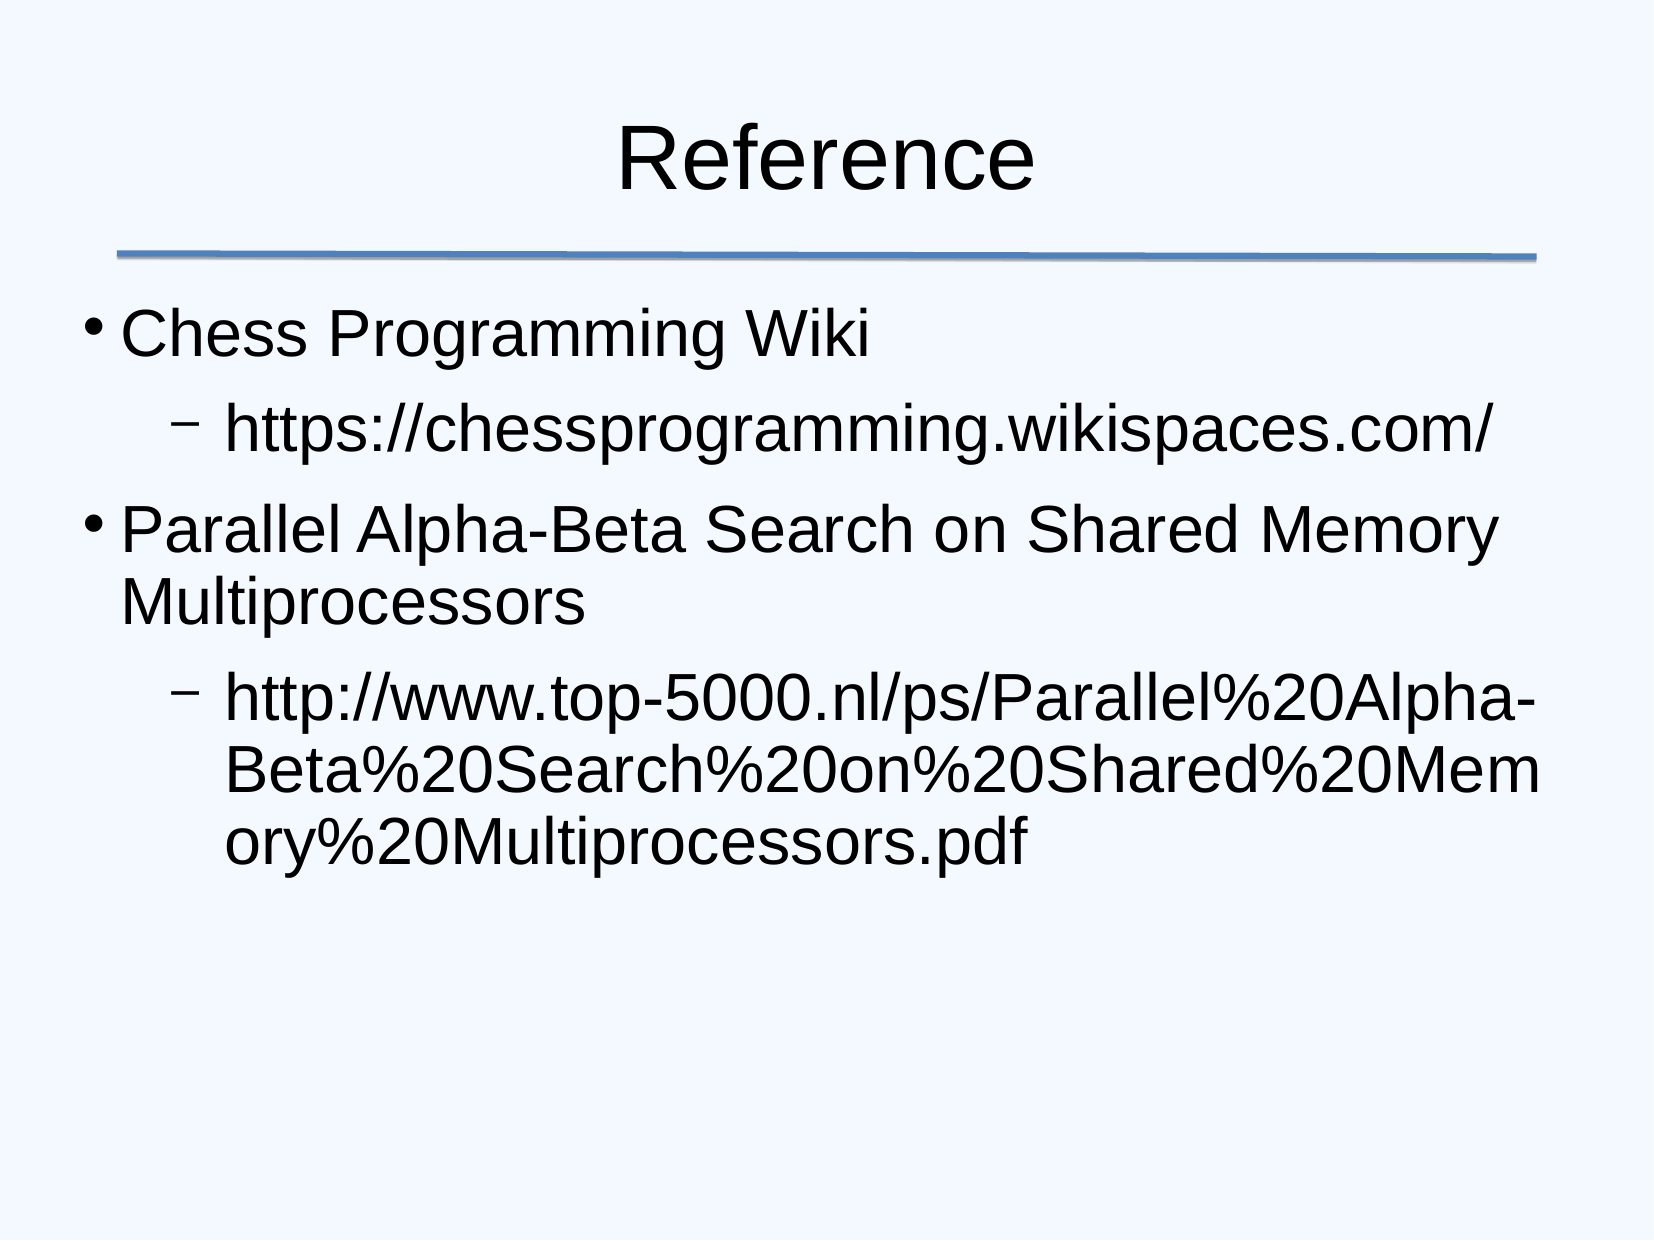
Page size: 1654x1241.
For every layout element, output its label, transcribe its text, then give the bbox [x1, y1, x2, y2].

list Chess Programming Wiki https://chessprogramming.wikispaces.com/ Parallel Alpha-Beta Search on Shared Memory Multiprocessors http://www.top-5000.nl/ps/Parallel%20Alpha-Beta%20Search%20on%20Shared%20Memory%20Multiprocessors.pdf [82, 290, 1571, 1010]
title Reference [82, 49, 1571, 257]
